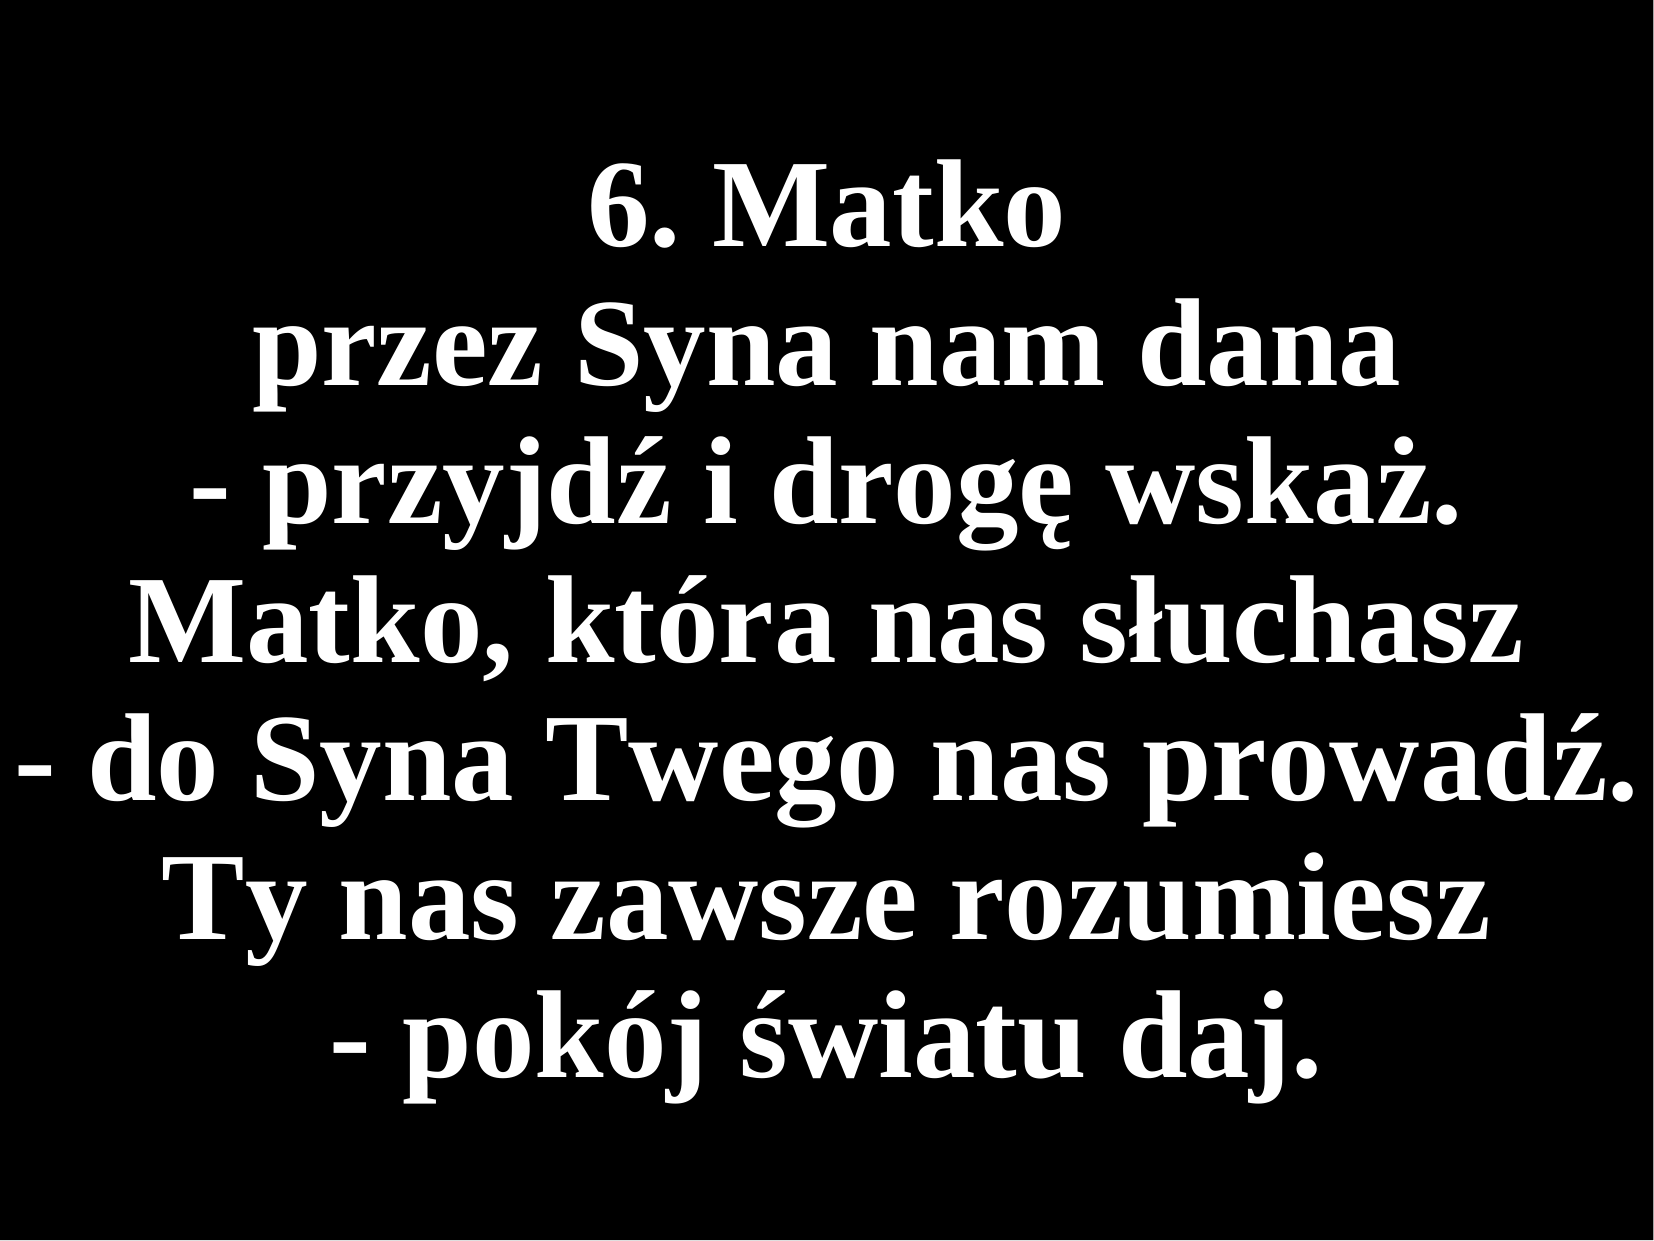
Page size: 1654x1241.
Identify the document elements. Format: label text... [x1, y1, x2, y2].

title 6. Matko przez Syna nam dana - przyjdź i drogę wskaż. Matko, która nas słuchasz - do Syna Twego nas prowadź. Ty nas zawsze rozumiesz - pokój światu daj. [0, 0, 1654, 1241]
